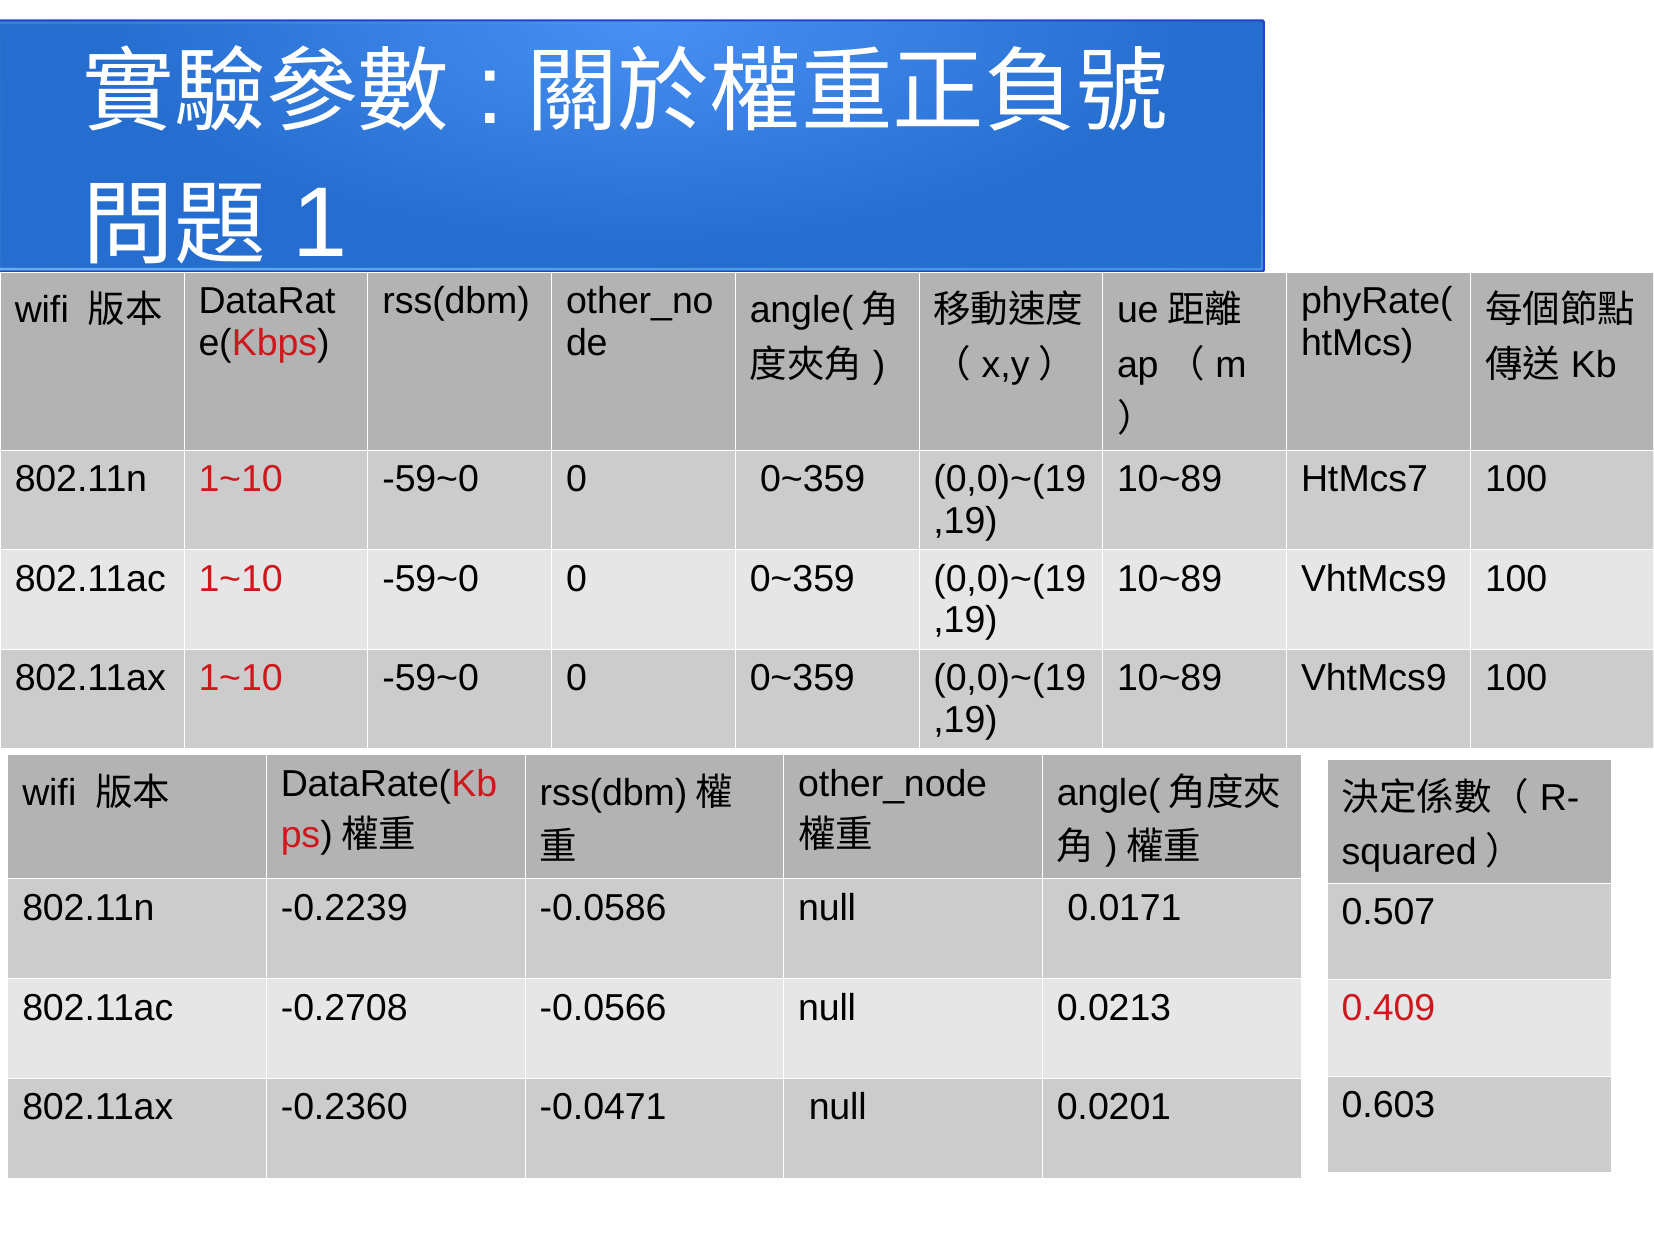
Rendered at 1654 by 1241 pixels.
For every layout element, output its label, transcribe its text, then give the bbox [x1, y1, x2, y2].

table_header angle(角度夾角)權重 [1043, 755, 1301, 878]
table_cell -0.2708 [267, 979, 525, 1078]
table_cell -0.2360 [267, 1079, 525, 1178]
table_cell 802.11n [8, 879, 266, 978]
table_cell -0.0566 [526, 979, 783, 1078]
table_cell 0 [552, 550, 735, 649]
table_header 每個節點傳送Kb [1471, 273, 1653, 450]
table_cell -59~0 [368, 550, 551, 649]
table_cell -59~0 [368, 650, 551, 748]
table_cell 0 [552, 451, 735, 549]
table_cell (0,0)~(19,19) [920, 650, 1102, 748]
table_header 移動速度（x,y） [920, 273, 1102, 450]
table_header rss(dbm) [368, 273, 551, 450]
table_cell 802.11ax [1, 650, 184, 748]
table_cell -0.0471 [526, 1079, 783, 1178]
table_header wifi 版本 [1, 273, 184, 450]
table_header phyRate(htMcs) [1287, 273, 1470, 450]
table_cell 1~10 [185, 451, 367, 549]
table_cell 100 [1471, 650, 1653, 748]
table_cell 0.0201 [1043, 1079, 1301, 1178]
table_cell 0~359 [736, 451, 919, 549]
table_header DataRate(Kbps) [185, 273, 367, 450]
table_cell VhtMcs9 [1287, 550, 1470, 649]
table_cell (0,0)~(19,19) [920, 451, 1102, 549]
table_header other_node權重 [784, 755, 1042, 878]
table_header ue距離ap（m） [1103, 273, 1286, 450]
table_cell 0.603 [1328, 1077, 1611, 1172]
table_cell VhtMcs9 [1287, 650, 1470, 748]
table_cell HtMcs7 [1287, 451, 1470, 549]
table_cell 802.11ac [8, 979, 266, 1078]
table_cell -0.0586 [526, 879, 783, 978]
table_cell 0.0171 [1043, 879, 1301, 978]
table_header rss(dbm)權重 [526, 755, 783, 878]
table_cell 10~89 [1103, 451, 1286, 549]
table_cell 802.11ac [1, 550, 184, 649]
table_cell 0~359 [736, 650, 919, 748]
table_cell 0.0213 [1043, 979, 1301, 1078]
table_header 決定係數（R-squared） [1328, 760, 1611, 883]
title 實驗參數:關於權重正負號問題1 [82, 38, 1235, 261]
table_cell 0.507 [1328, 884, 1611, 979]
table_cell (0,0)~(19,19) [920, 550, 1102, 649]
table_cell null [784, 1079, 1042, 1178]
table_cell 100 [1471, 550, 1653, 649]
table_cell -59~0 [368, 451, 551, 549]
table_cell 10~89 [1103, 650, 1286, 748]
table_header wifi 版本 [8, 755, 266, 878]
table_cell null [784, 879, 1042, 978]
table_cell -0.2239 [267, 879, 525, 978]
table_header other_node [552, 273, 735, 450]
table_cell 802.11ax [8, 1079, 266, 1178]
table_cell 0~359 [736, 550, 919, 649]
table_cell 0.409 [1328, 980, 1611, 1076]
table_cell null [784, 979, 1042, 1078]
table_header angle(角度夾角) [736, 273, 919, 450]
table_header DataRate(Kbps)權重 [267, 755, 525, 878]
table_cell 0 [552, 650, 735, 748]
table_cell 10~89 [1103, 550, 1286, 649]
table_cell 100 [1471, 451, 1653, 549]
table_cell 1~10 [185, 650, 367, 748]
table_cell 802.11n [1, 451, 184, 549]
table_cell 1~10 [185, 550, 367, 649]
